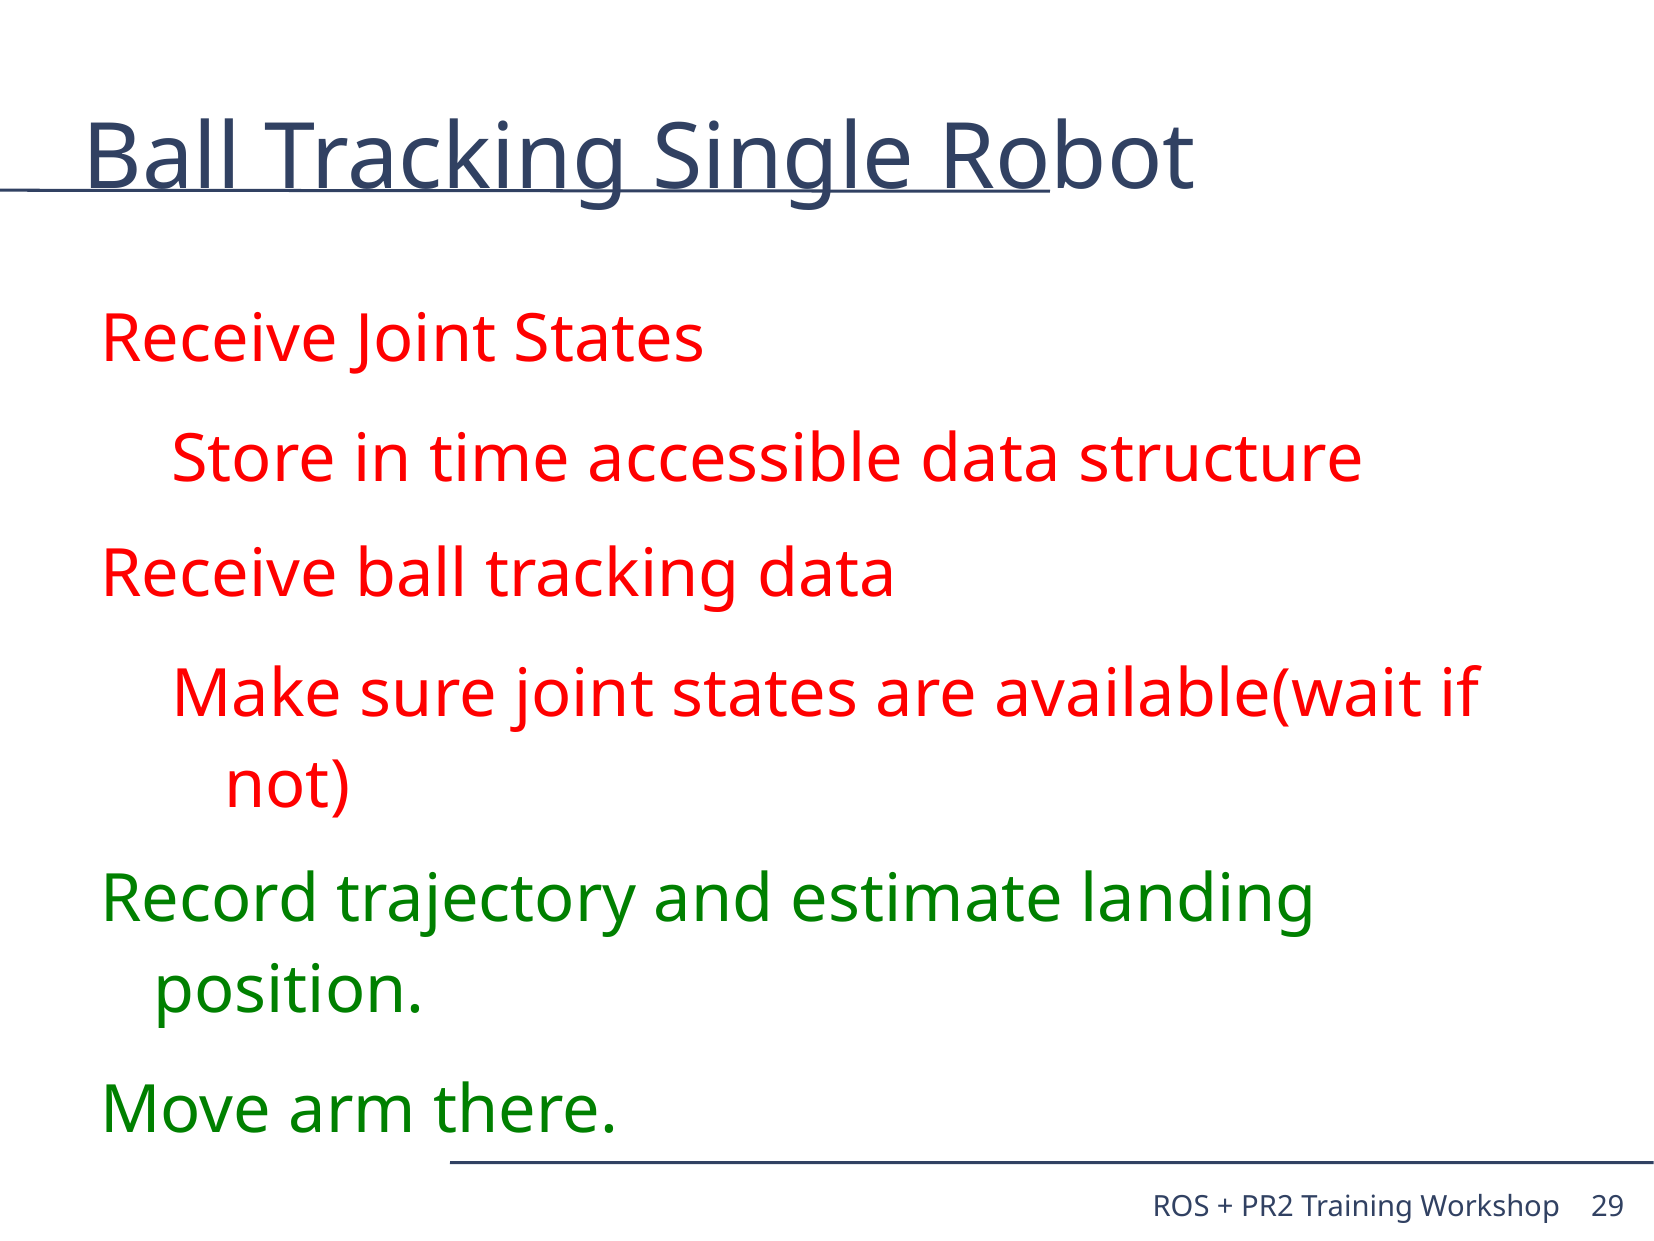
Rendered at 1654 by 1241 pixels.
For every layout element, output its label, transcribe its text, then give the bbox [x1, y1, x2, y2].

list Receive Joint States Store in time accessible data structure Receive ball tracking data Make sure joint states are available(wait if not) Record trajectory and estimate landing position. Move arm there. [82, 290, 1571, 1109]
title Ball Tracking Single Robot [82, 56, 1571, 250]
